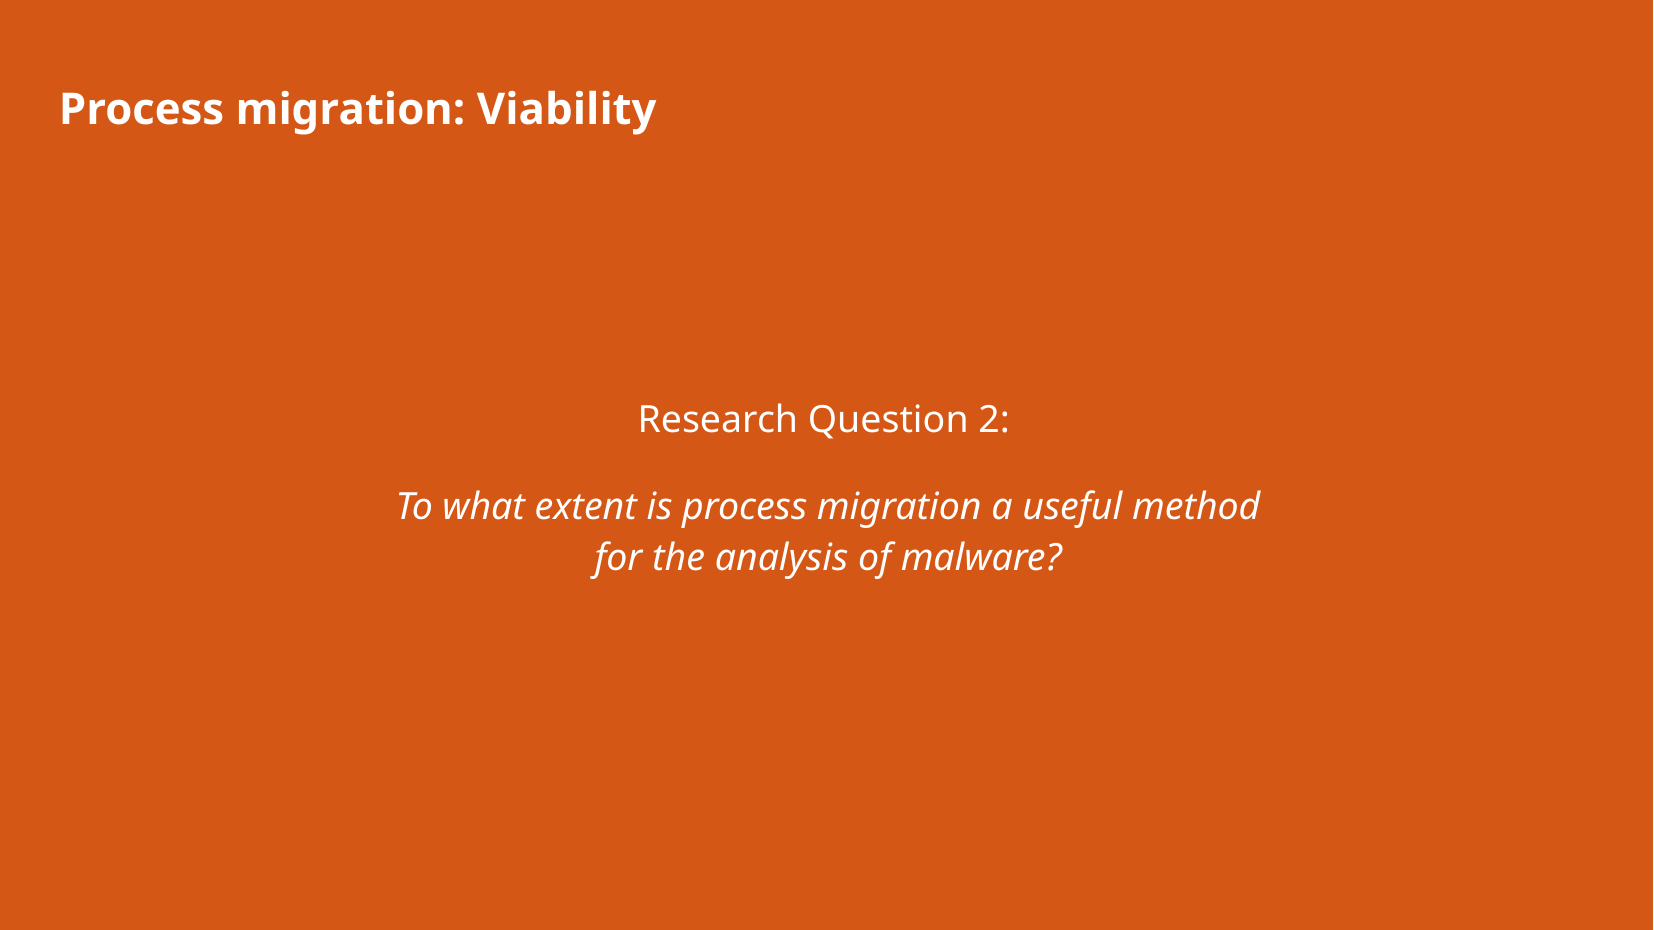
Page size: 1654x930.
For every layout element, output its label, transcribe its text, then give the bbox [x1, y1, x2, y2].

list Research Question 2: To what extent is process migration a useful method for the analysis of malware? [375, 217, 1283, 757]
title Process migration: Viability [58, 26, 1594, 138]
